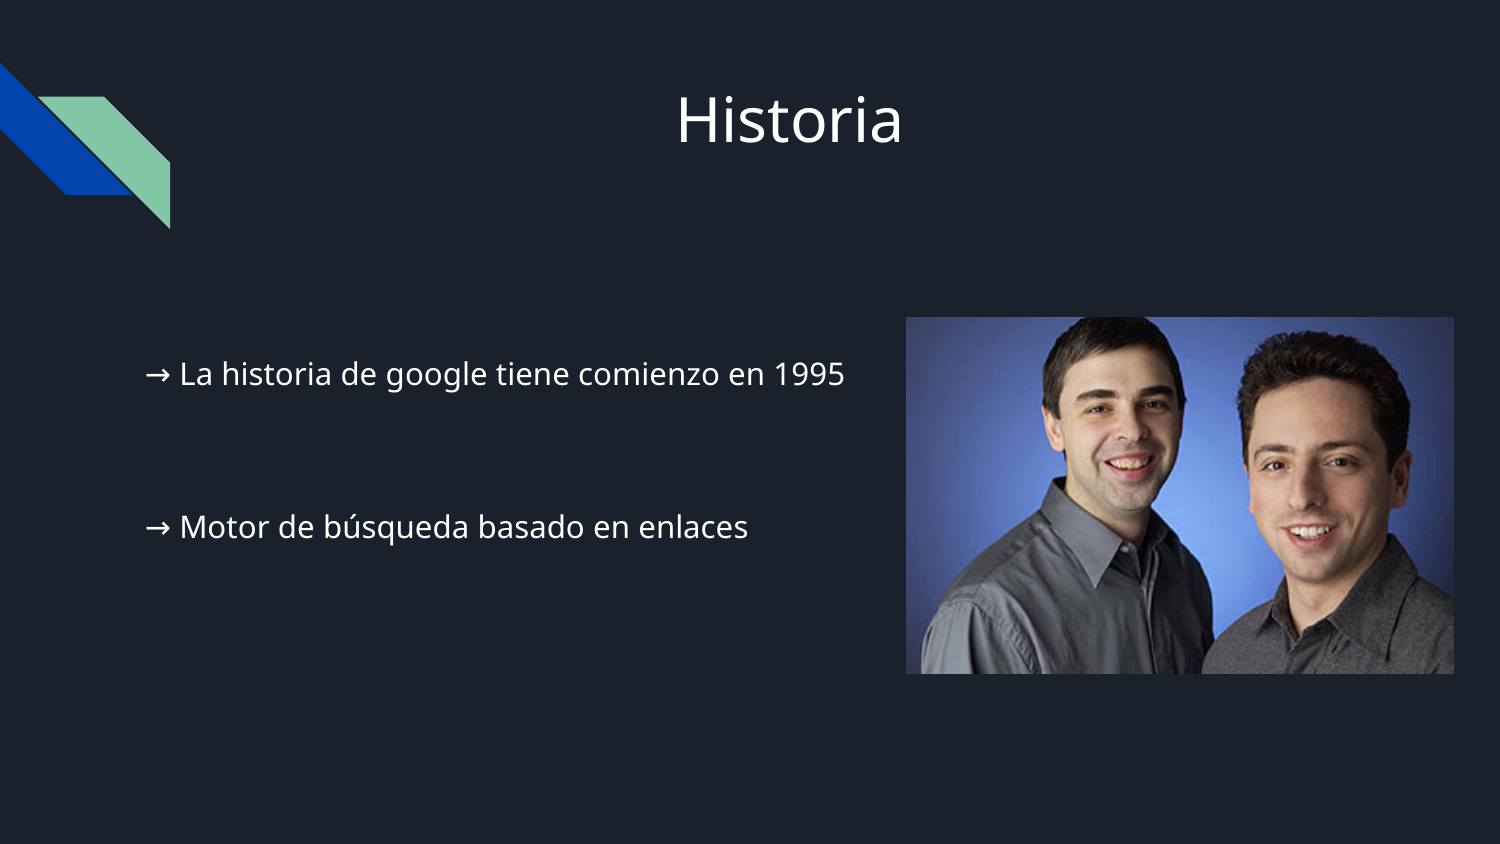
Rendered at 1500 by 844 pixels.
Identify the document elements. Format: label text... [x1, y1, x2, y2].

title Historia [212, 64, 1368, 215]
picture [906, 317, 1454, 674]
list → La historia de google tiene comienzo en 1995 → Motor de búsqueda basado en enlaces [129, 257, 1285, 735]
